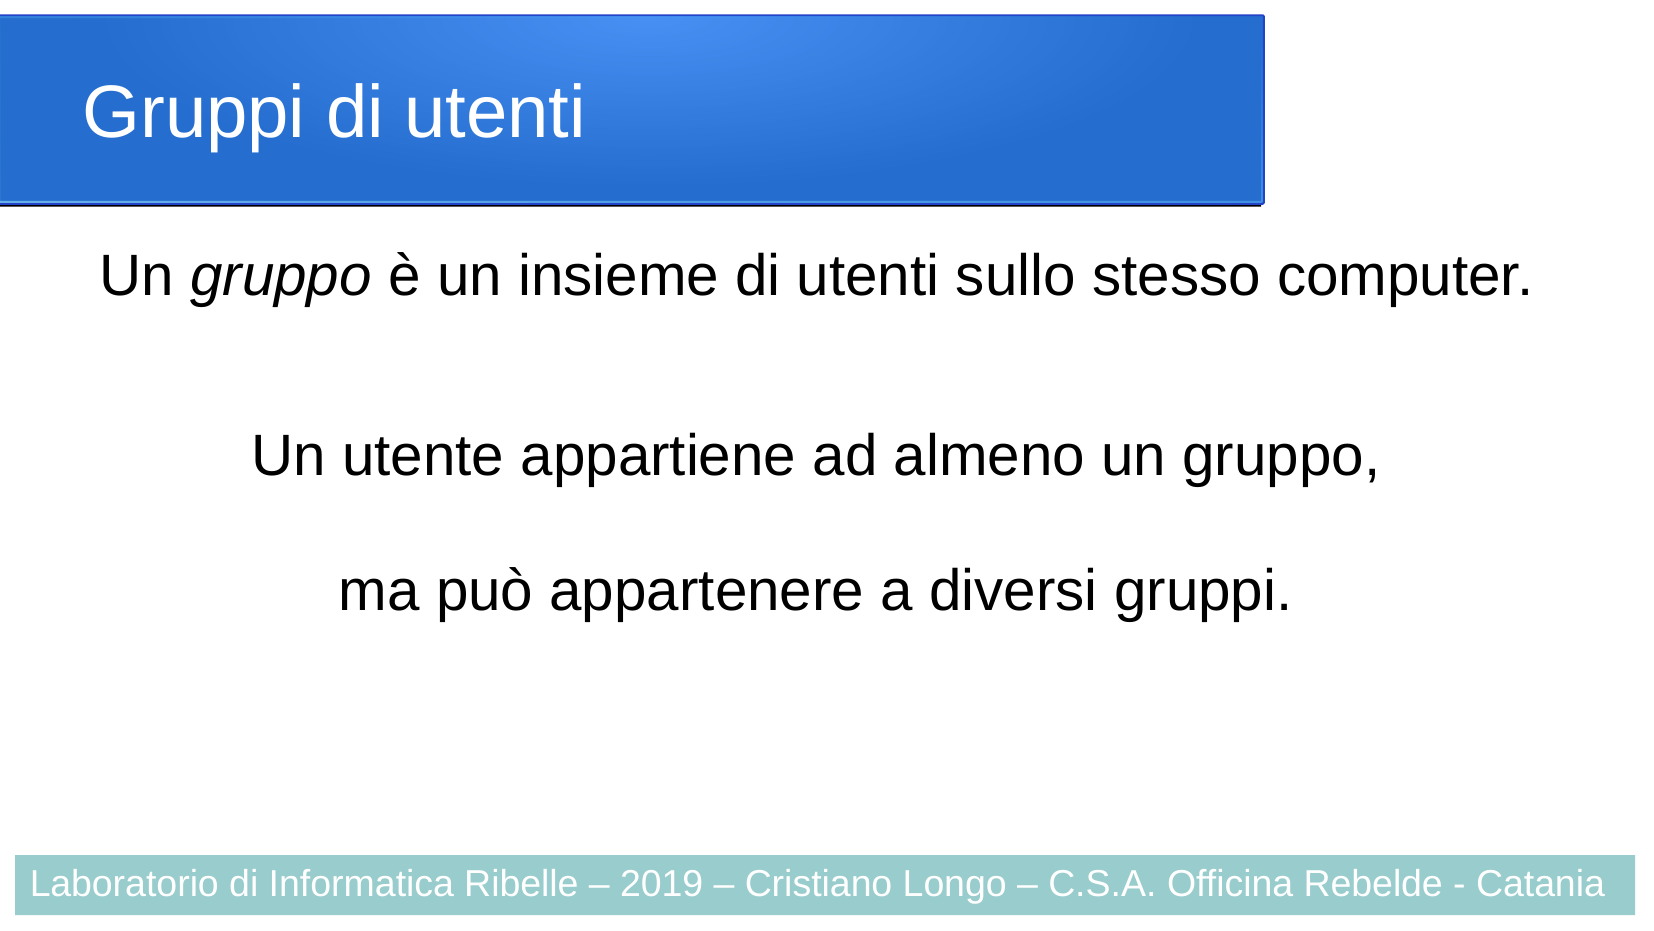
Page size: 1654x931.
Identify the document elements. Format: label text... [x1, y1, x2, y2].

title Gruppi di utenti [82, 35, 1235, 189]
subtitle Un gruppo è un insieme di utenti sullo stesso computer. [22, 194, 1628, 356]
text_box Un utente appartiene ad almeno un gruppo, [22, 375, 1628, 510]
text_box Laboratorio di Informatica Ribelle – 2019 – Cristiano Longo – C.S.A. Officina Rebelde - Catania [15, 855, 1636, 916]
text_box ma può appartenere a diversi gruppi. [22, 510, 1628, 672]
